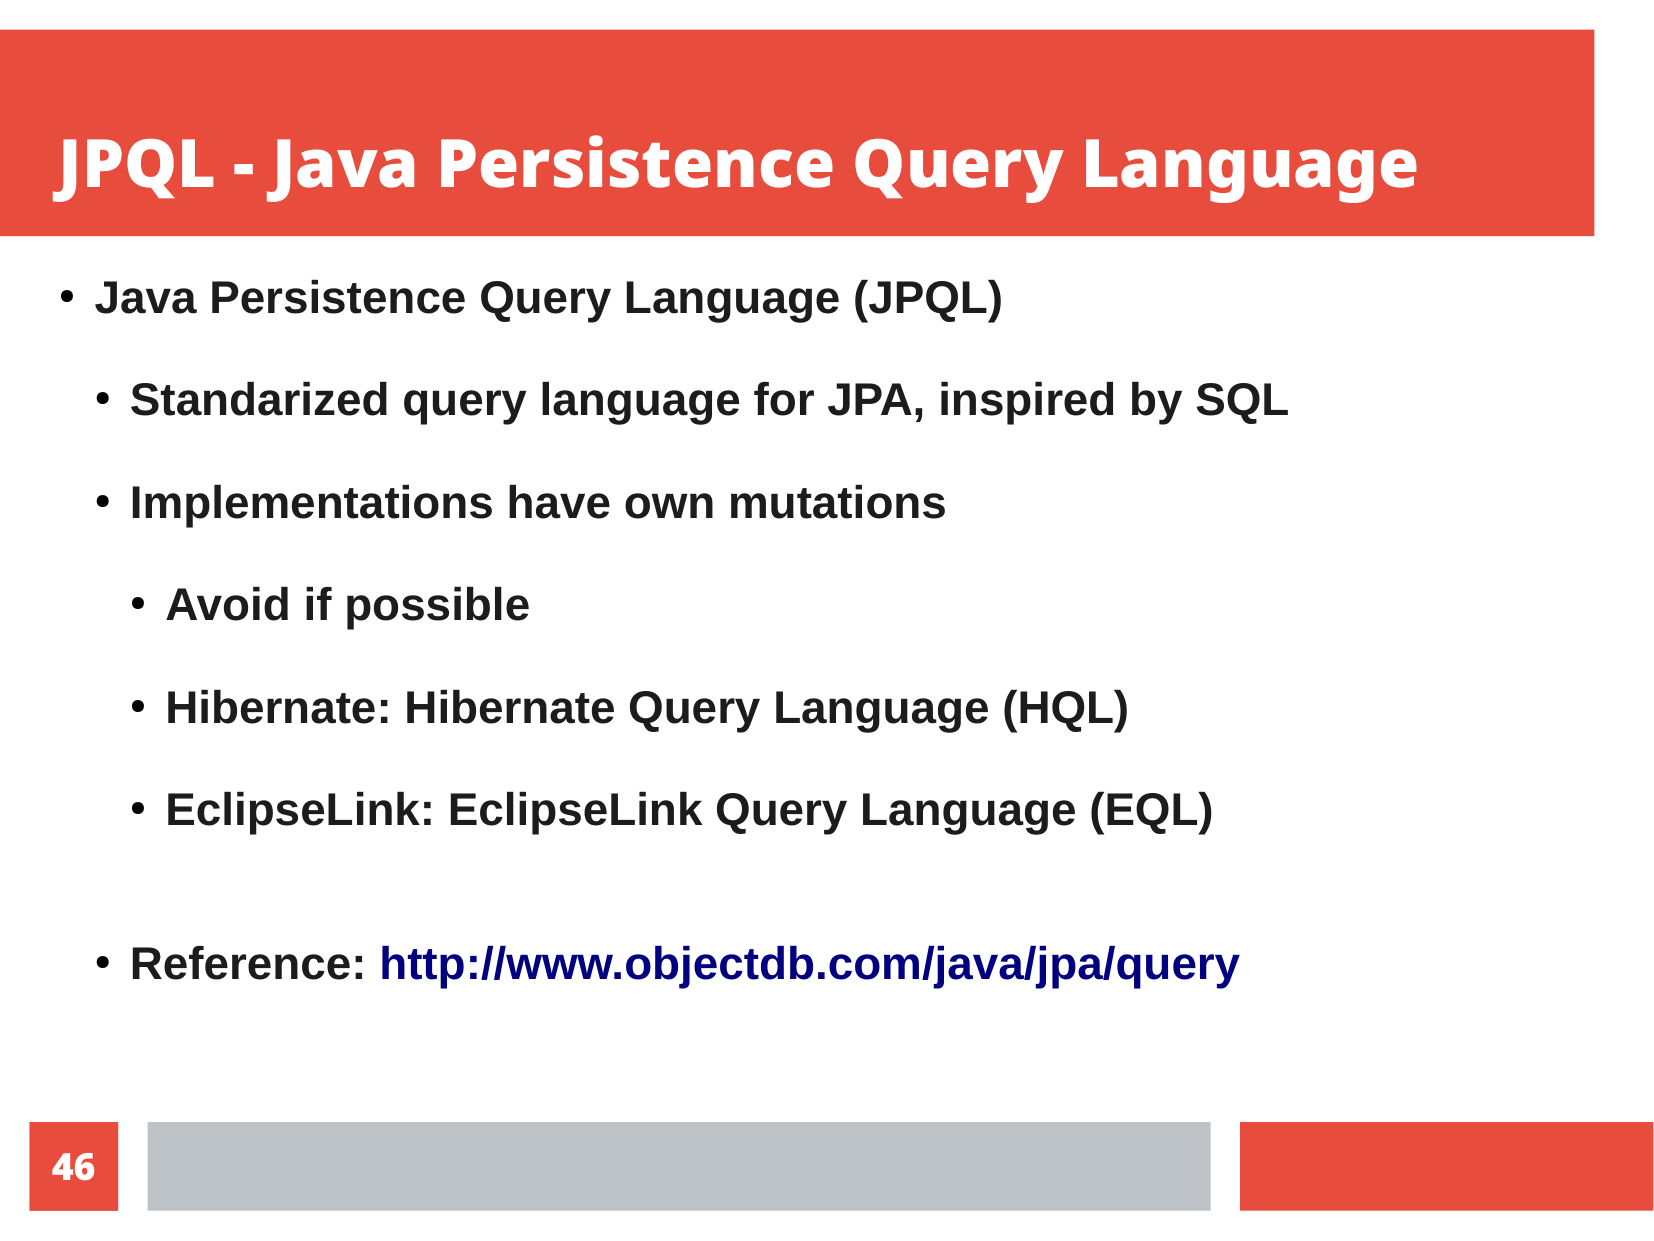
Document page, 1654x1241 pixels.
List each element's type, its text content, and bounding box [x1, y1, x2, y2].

subtitle Java Persistence Query Language (JPQL) Standarized query language for JPA, inspired by SQL Implementations have own mutations Avoid if possible Hibernate: Hibernate Query Language (HQL) EclipseLink: EclipseLink Query Language (EQL) Reference: http://www.objectdb.com/java/jpa/query [59, 271, 1595, 1040]
title JPQL - Java Persistence Query Language [59, 59, 1595, 207]
